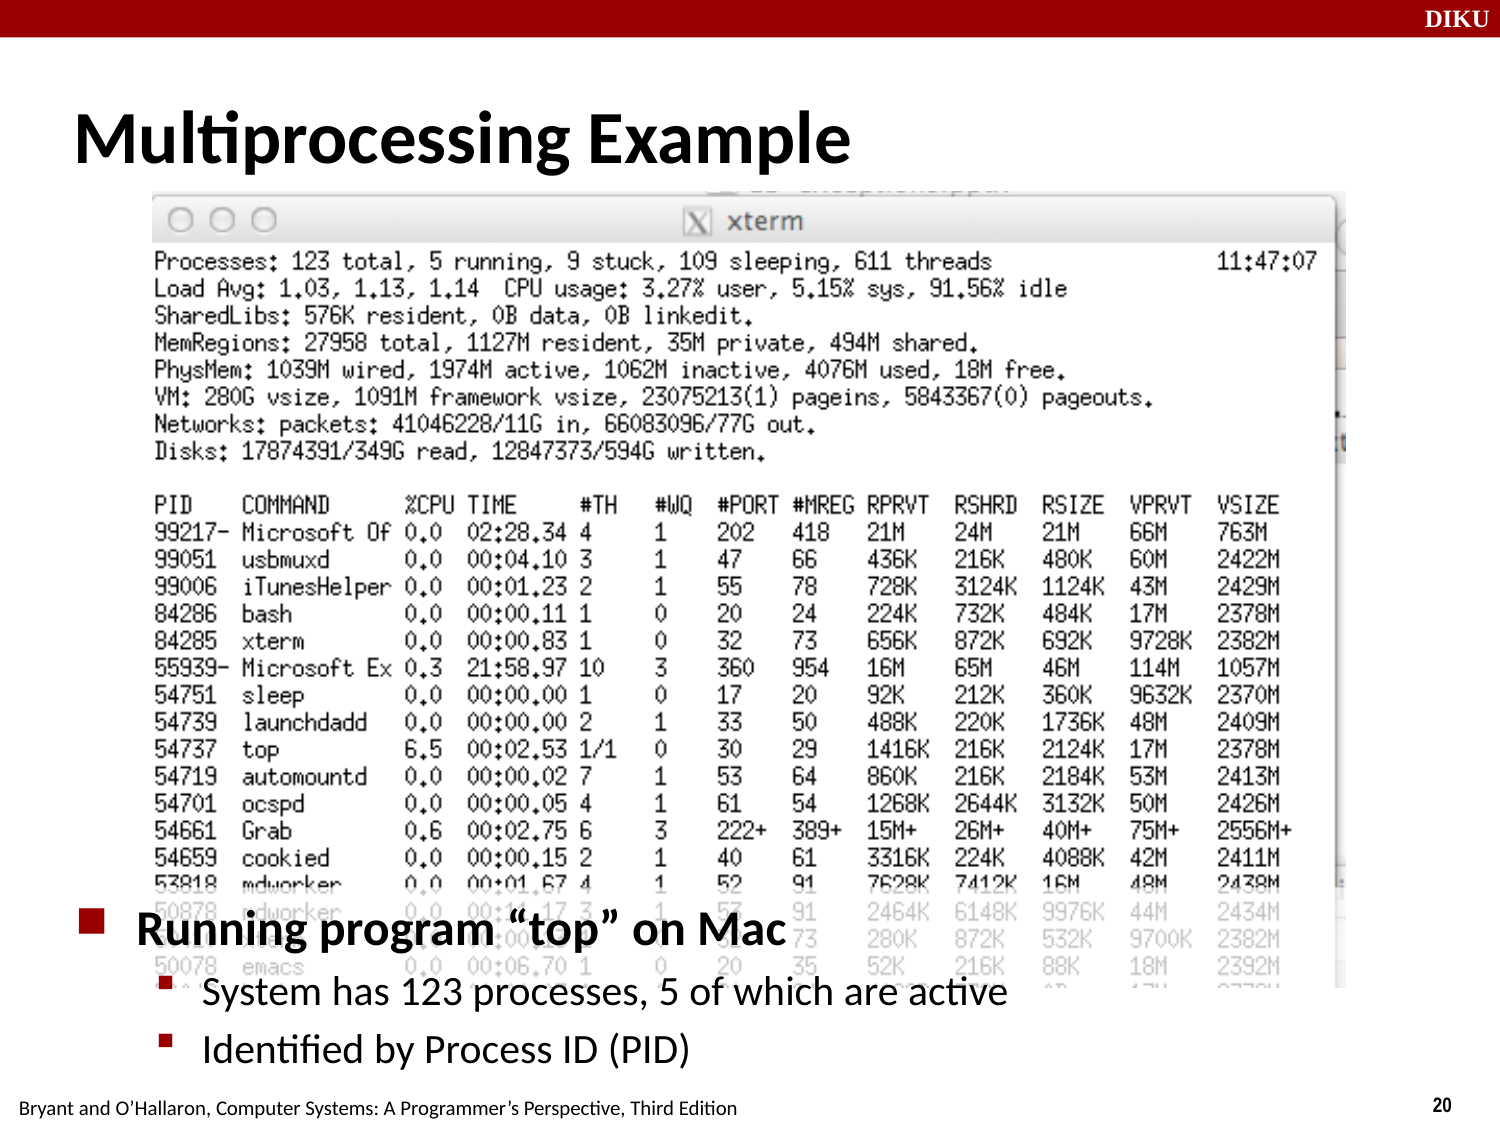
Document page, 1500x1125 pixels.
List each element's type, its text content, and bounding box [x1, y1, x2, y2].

list Running program “top” on Mac System has 123 processes, 5 of which are active Identified by Process ID (PID) [65, 887, 1361, 1039]
title Multiprocessing Example [58, 71, 1304, 197]
picture [152, 191, 1346, 887]
